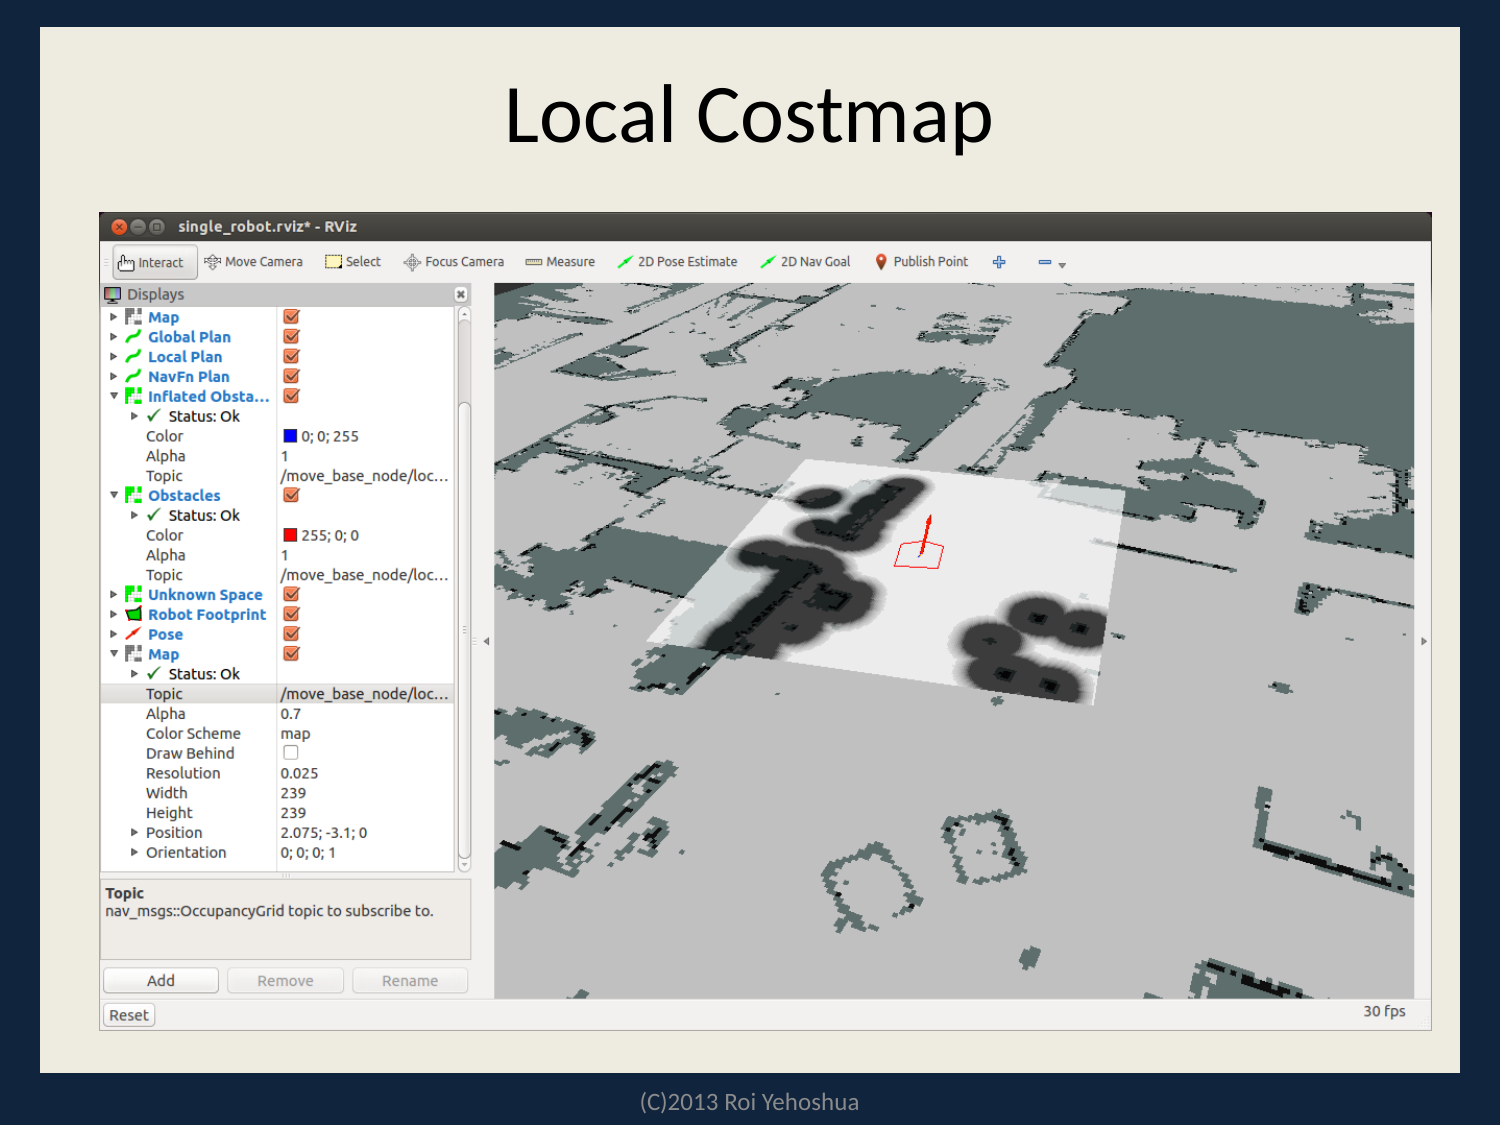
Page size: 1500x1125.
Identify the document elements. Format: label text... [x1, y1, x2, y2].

footer (C)2013 Roi Yehoshua [512, 1074, 988, 1125]
picture [99, 212, 1432, 1031]
title Local Costmap [37, 31, 1463, 188]
